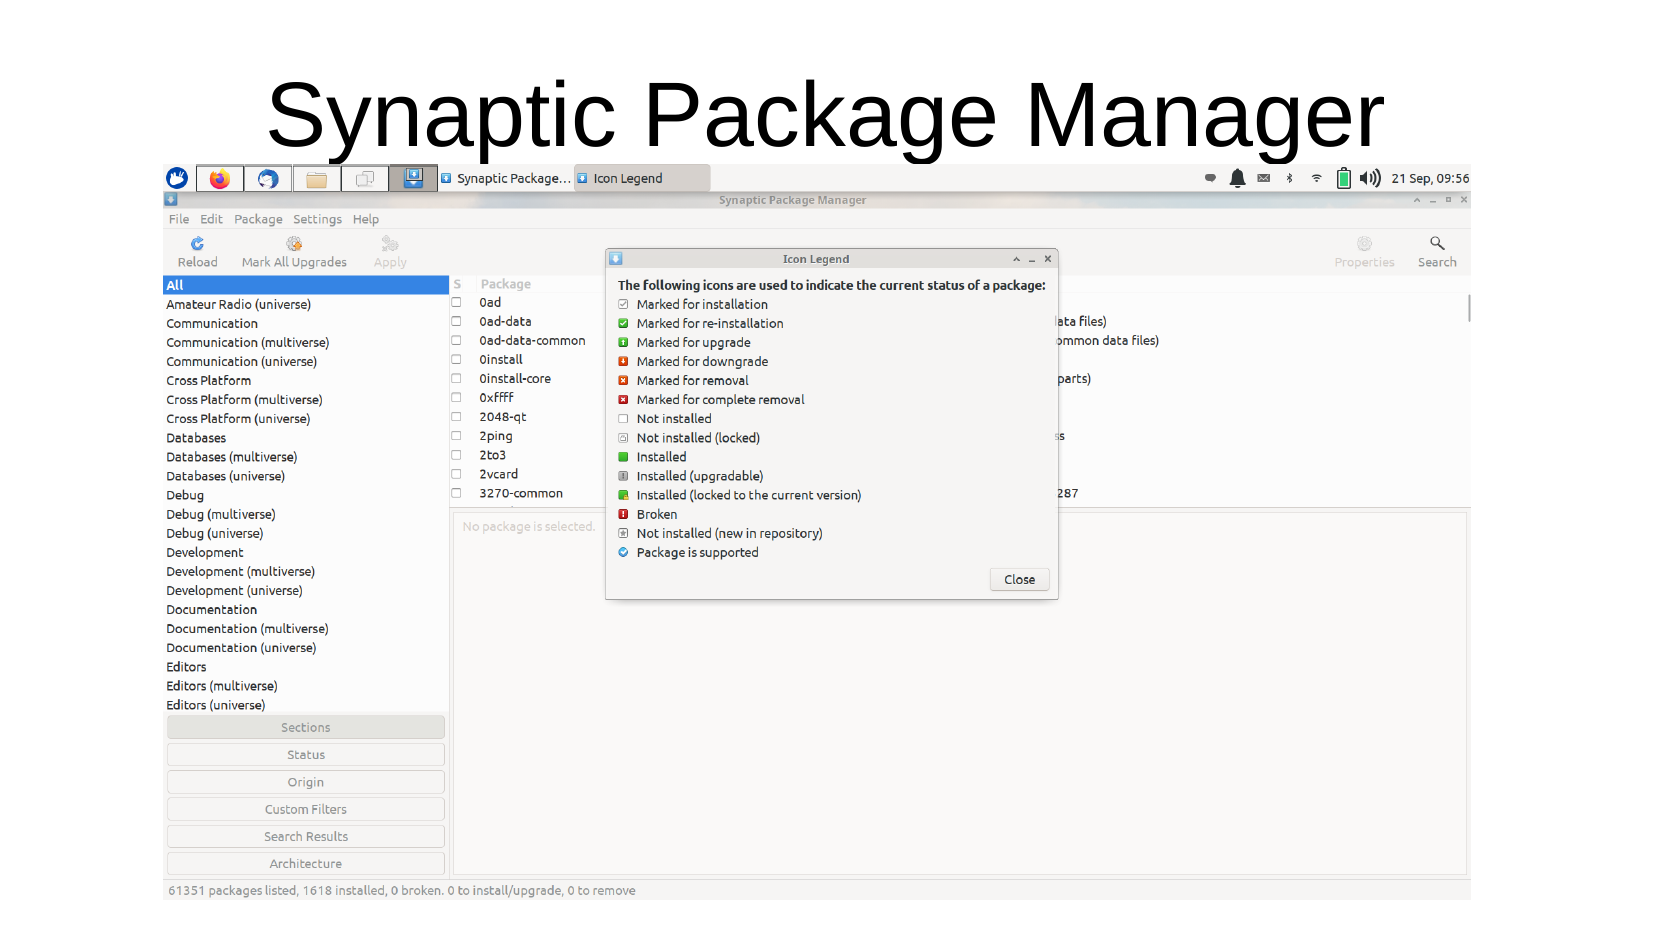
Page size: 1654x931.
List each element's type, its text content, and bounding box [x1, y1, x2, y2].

title Synaptic Package Manager [82, 37, 1571, 193]
picture [163, 164, 1471, 901]
